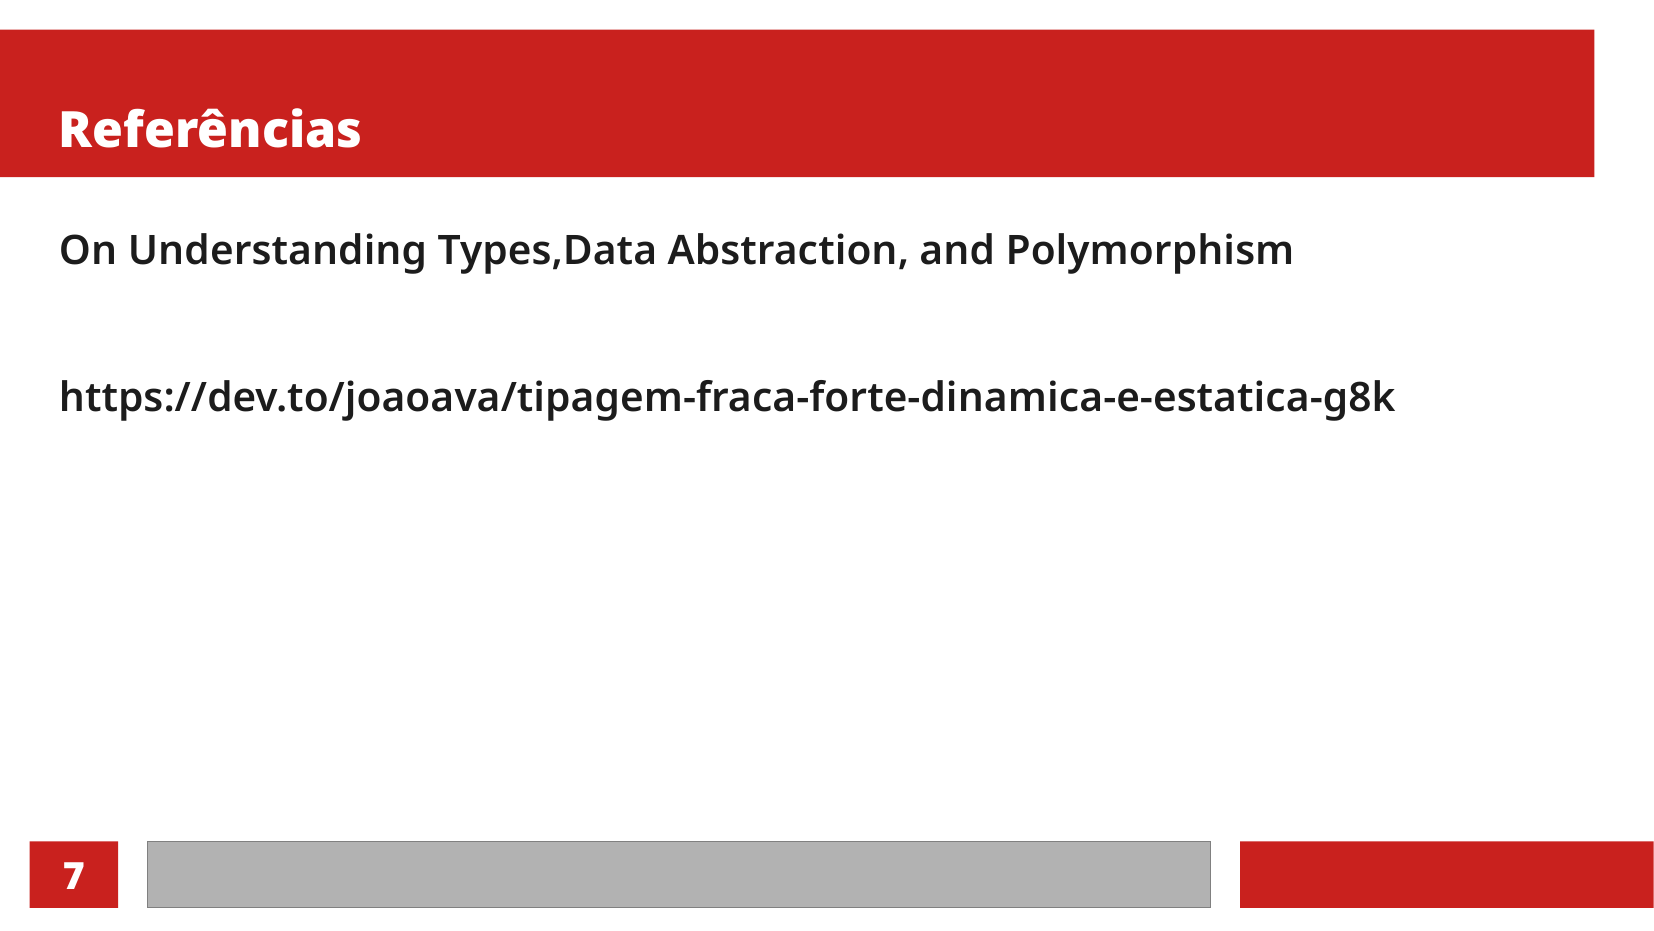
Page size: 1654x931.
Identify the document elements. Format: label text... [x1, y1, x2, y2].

list On Understanding Types,Data Abstraction, and Polymorphism https://dev.to/joaoava/tipagem-fraca-forte-dinamica-e-estatica-g8k [59, 221, 1565, 798]
title Referências [59, 44, 1595, 163]
